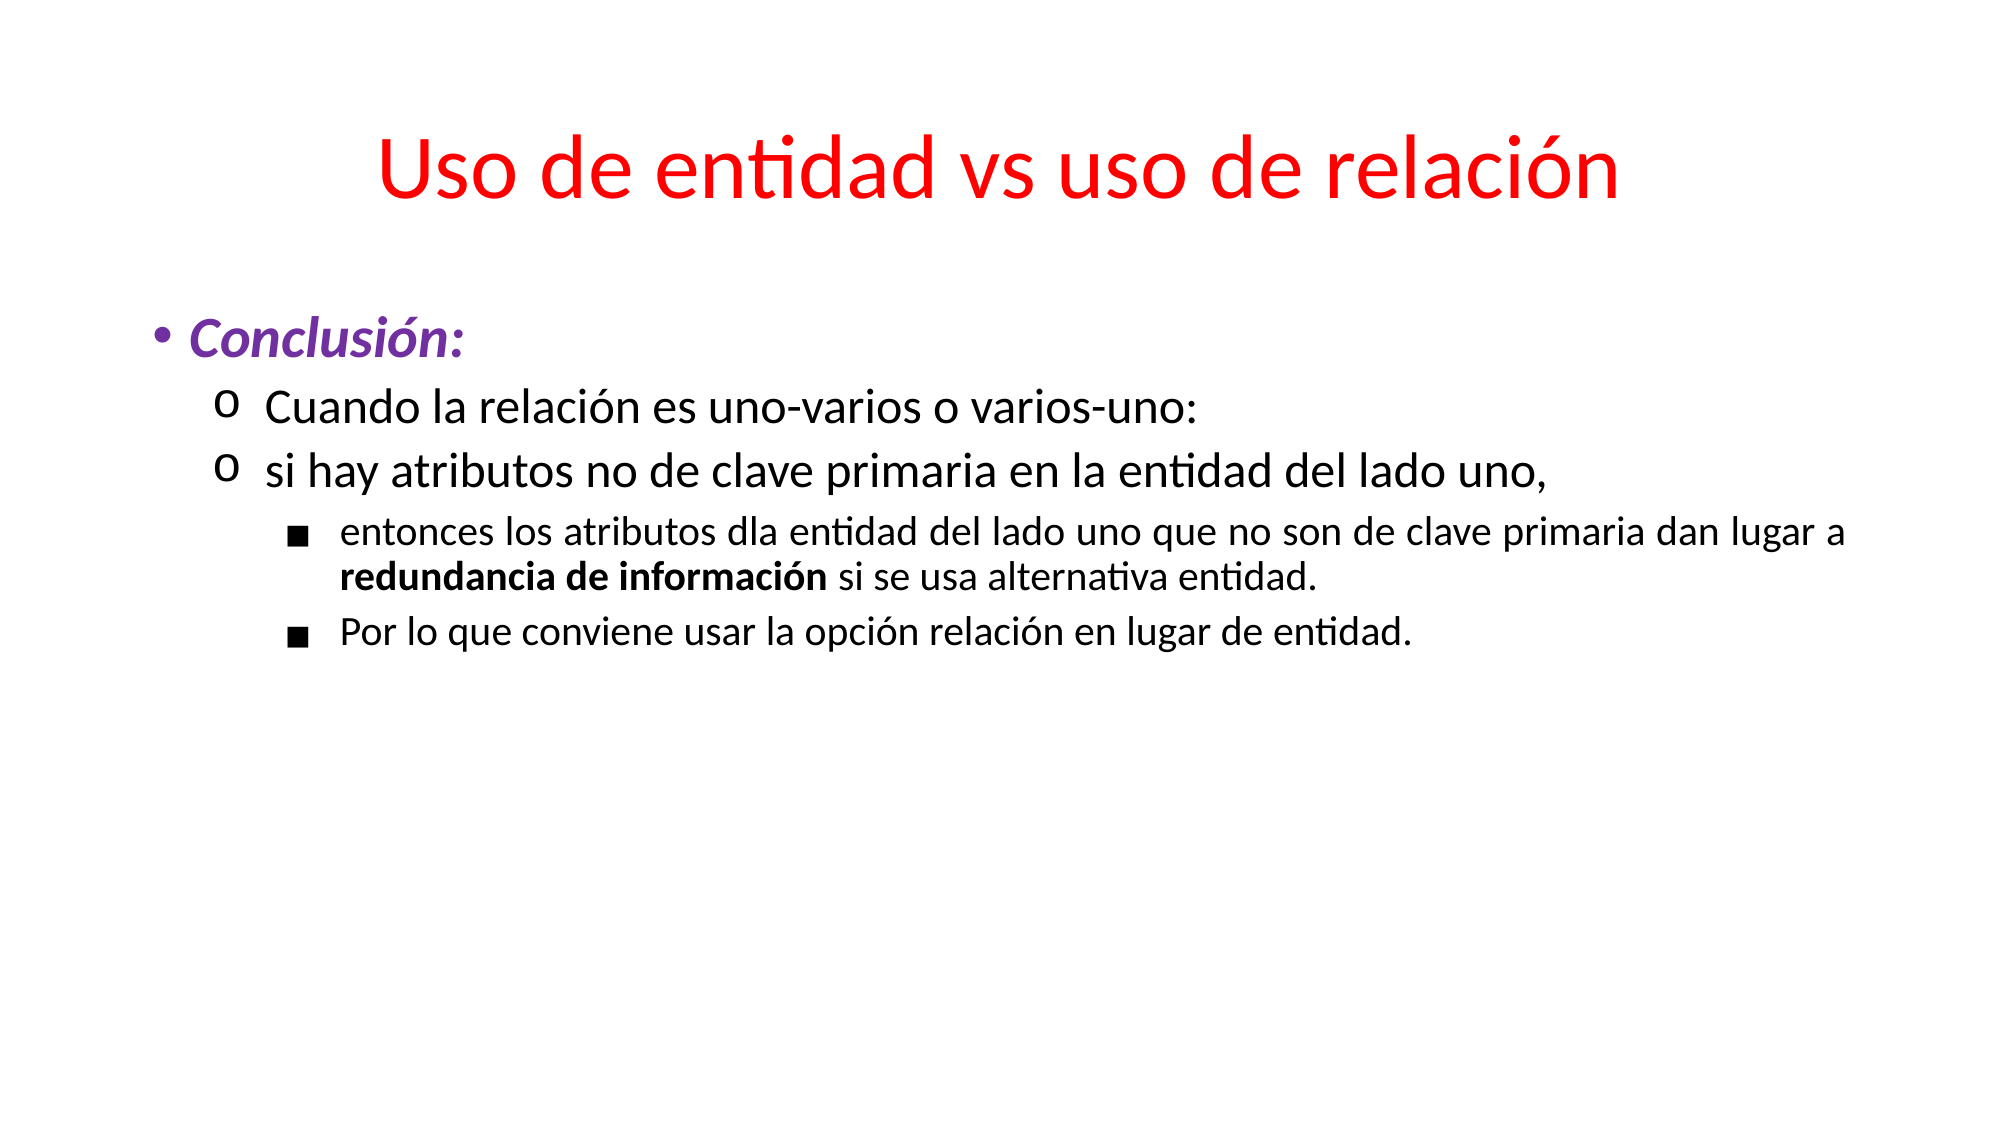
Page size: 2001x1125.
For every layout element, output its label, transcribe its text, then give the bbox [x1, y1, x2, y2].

list Conclusión: Cuando la relación es uno-varios o varios-uno: si hay atributos no de clave primaria en la entidad del lado uno, entonces los atributos dla entidad del lado uno que no son de clave primaria dan lugar a redundancia de información si se usa alternativa entidad. Por lo que conviene usar la opción relación en lugar de entidad. [137, 299, 1863, 1014]
title Uso de entidad vs uso de relación [137, 59, 1863, 278]
